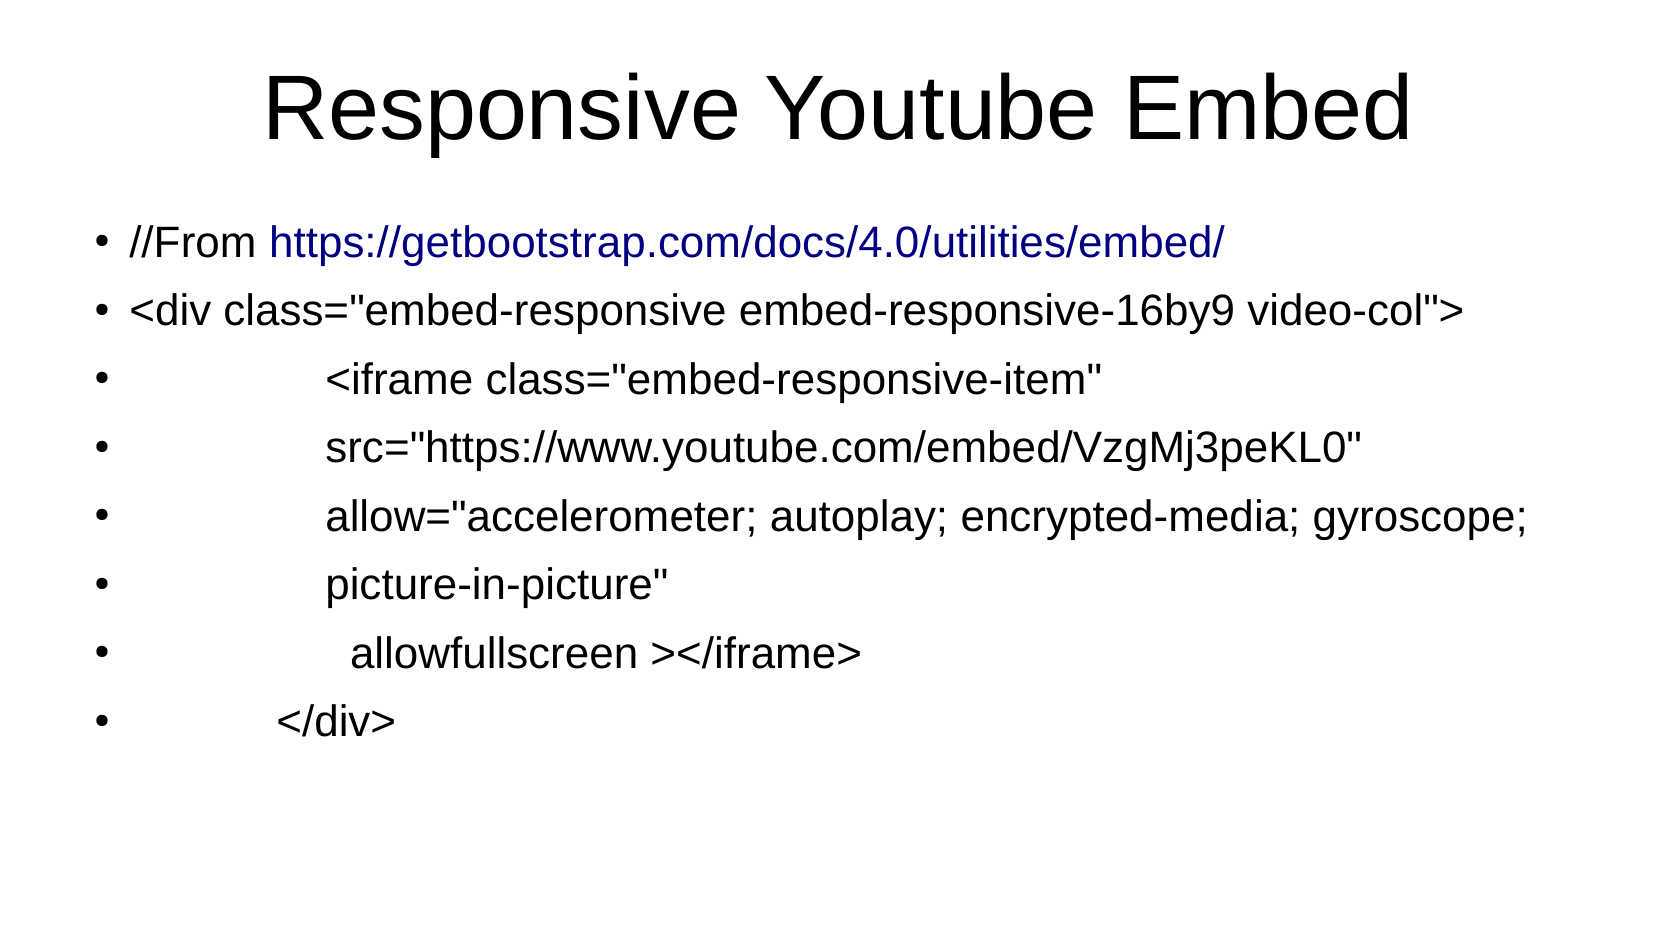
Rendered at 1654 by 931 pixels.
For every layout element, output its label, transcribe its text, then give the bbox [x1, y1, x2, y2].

title Responsive Youtube Embed [94, 26, 1583, 189]
list //From https://getbootstrap.com/docs/4.0/utilities/embed/ <div class="embed-responsive embed-responsive-16by9 video-col"> <iframe class="embed-responsive-item" src="https://www.youtube.com/embed/VzgMj3peKL0" allow="accelerometer; autoplay; encrypted-media; gyroscope; picture-in-picture" allowfullscreen ></iframe> </div> [82, 217, 1571, 758]
